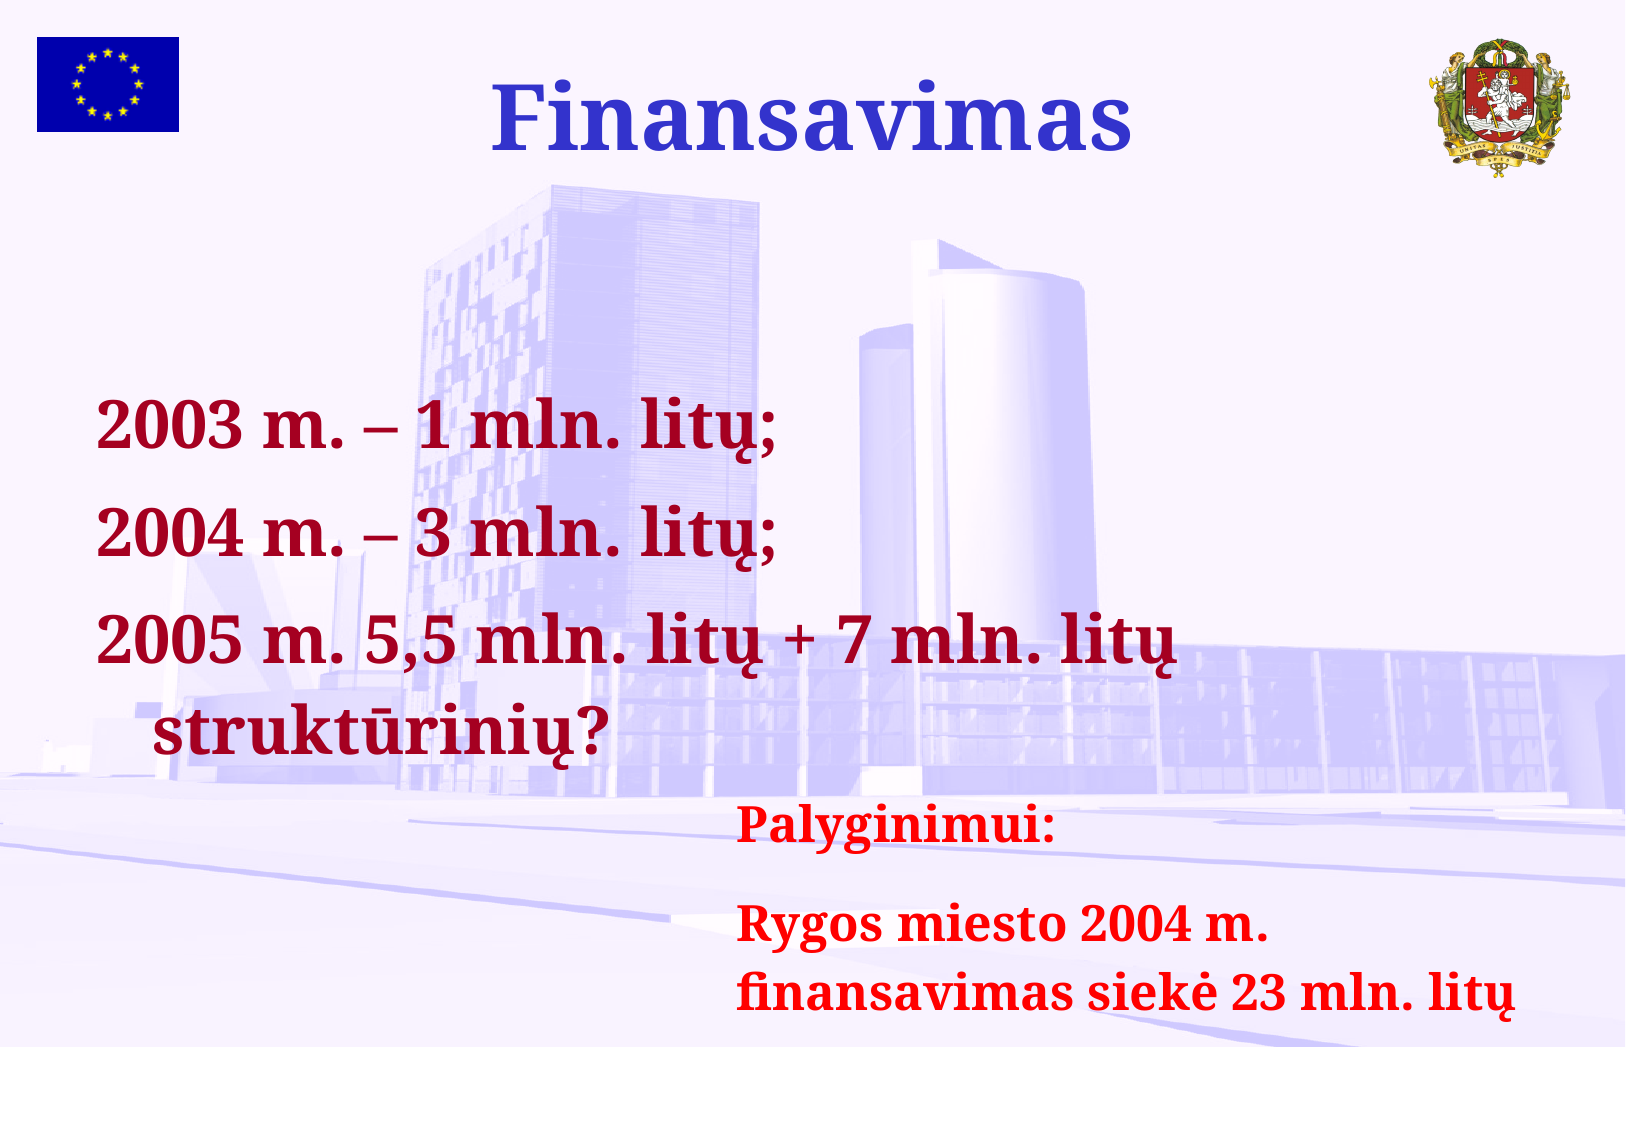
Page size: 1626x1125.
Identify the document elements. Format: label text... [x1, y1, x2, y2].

text_box Palyginimui: Rygos miesto 2004 m. finansavimas siekė 23 mln. litų [646, 781, 1576, 1033]
list 2003 m. – 1 mln. litų; 2004 m. – 3 mln. litų; 2005 m. 5,5 mln. litų + 7 mln. litų struktūrinių? [81, 262, 1544, 1006]
title Finansavimas [81, 45, 1544, 233]
picture [0, 0, 1626, 1047]
